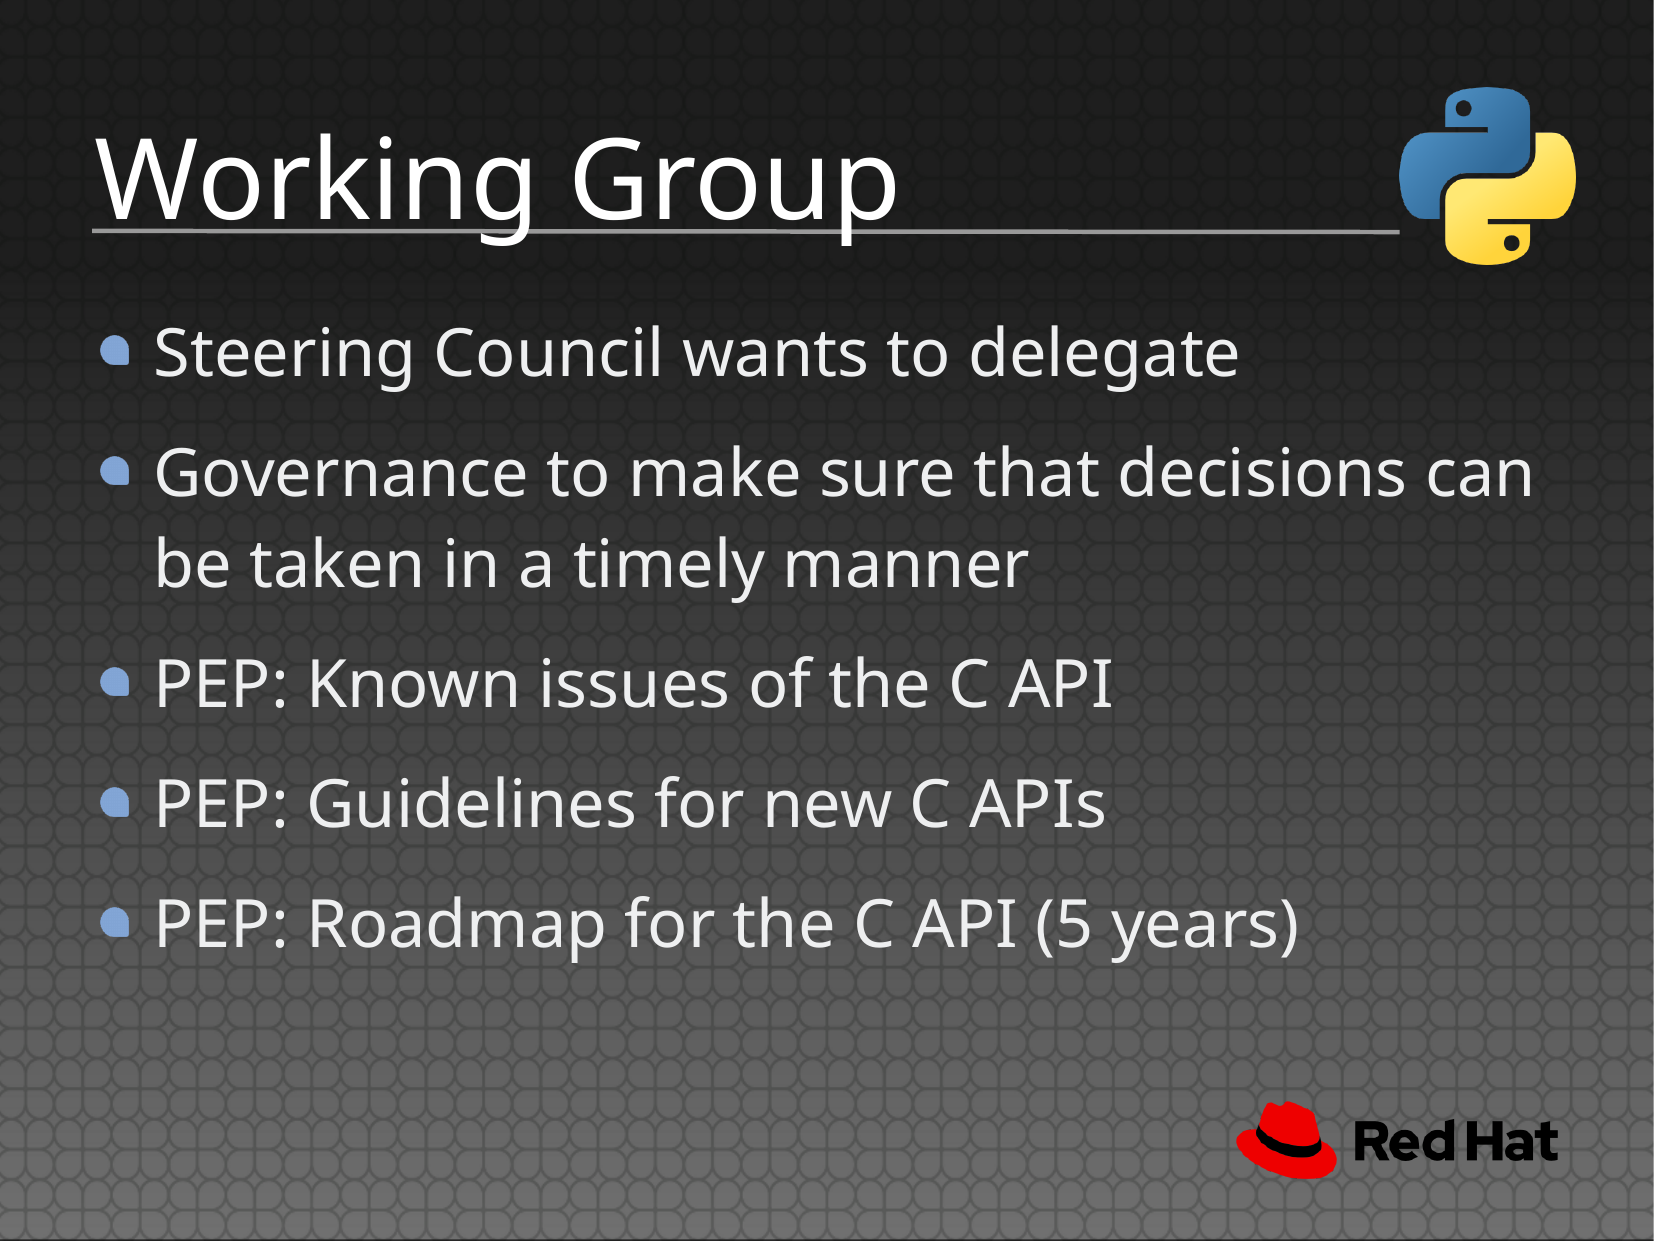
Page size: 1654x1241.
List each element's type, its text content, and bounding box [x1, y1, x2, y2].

title Working Group [94, 100, 1426, 251]
list Steering Council wants to delegate Governance to make sure that decisions can be taken in a timely manner PEP: Known issues of the C API PEP: Guidelines for new C APIs PEP: Roadmap for the C API (5 years) [82, 304, 1571, 1045]
picture [0, 0, 1654, 1241]
